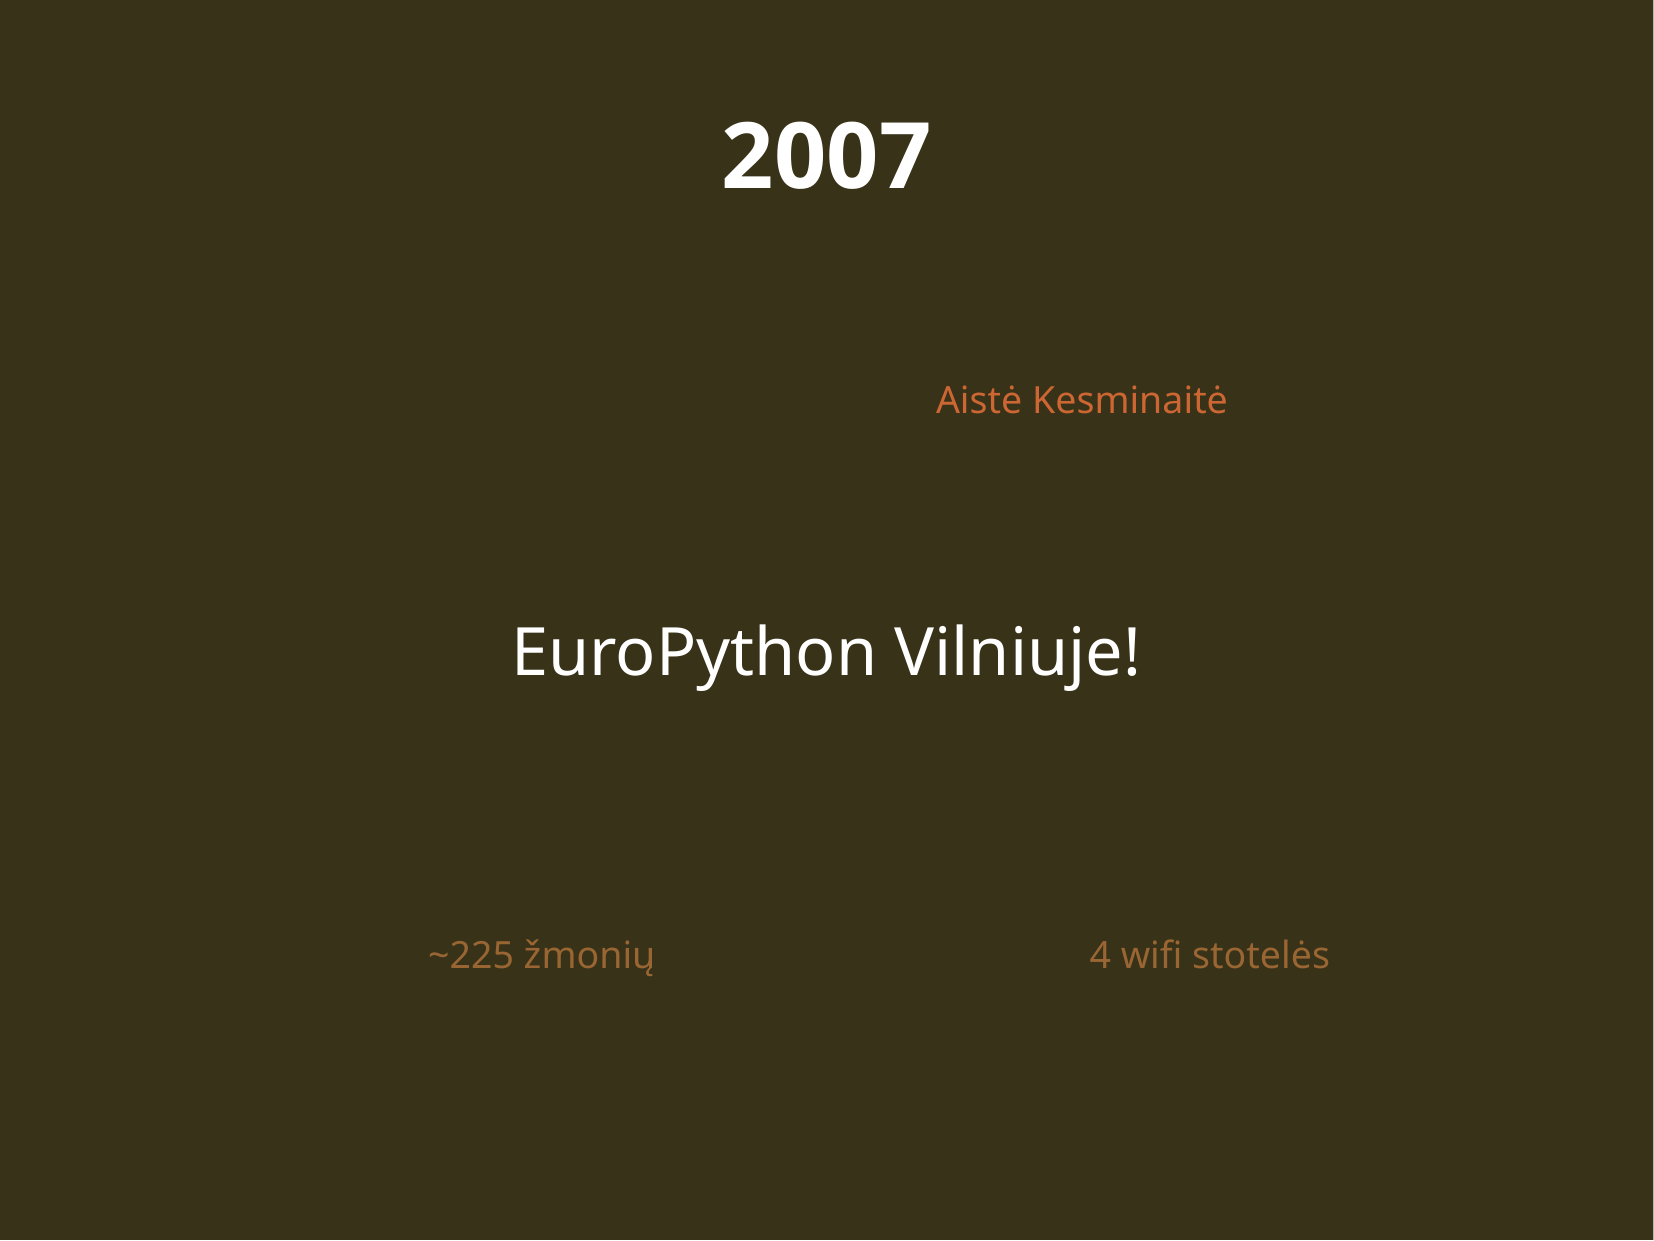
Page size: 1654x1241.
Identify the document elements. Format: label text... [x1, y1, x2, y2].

title 2007 [82, 49, 1571, 257]
text_box ~225 žmonių [413, 921, 662, 979]
subtitle EuroPython Vilniuje! [82, 290, 1571, 1010]
text_box Aistė Kesminaitė [921, 366, 1235, 447]
text_box 4 wifi stotelės [1074, 921, 1343, 979]
